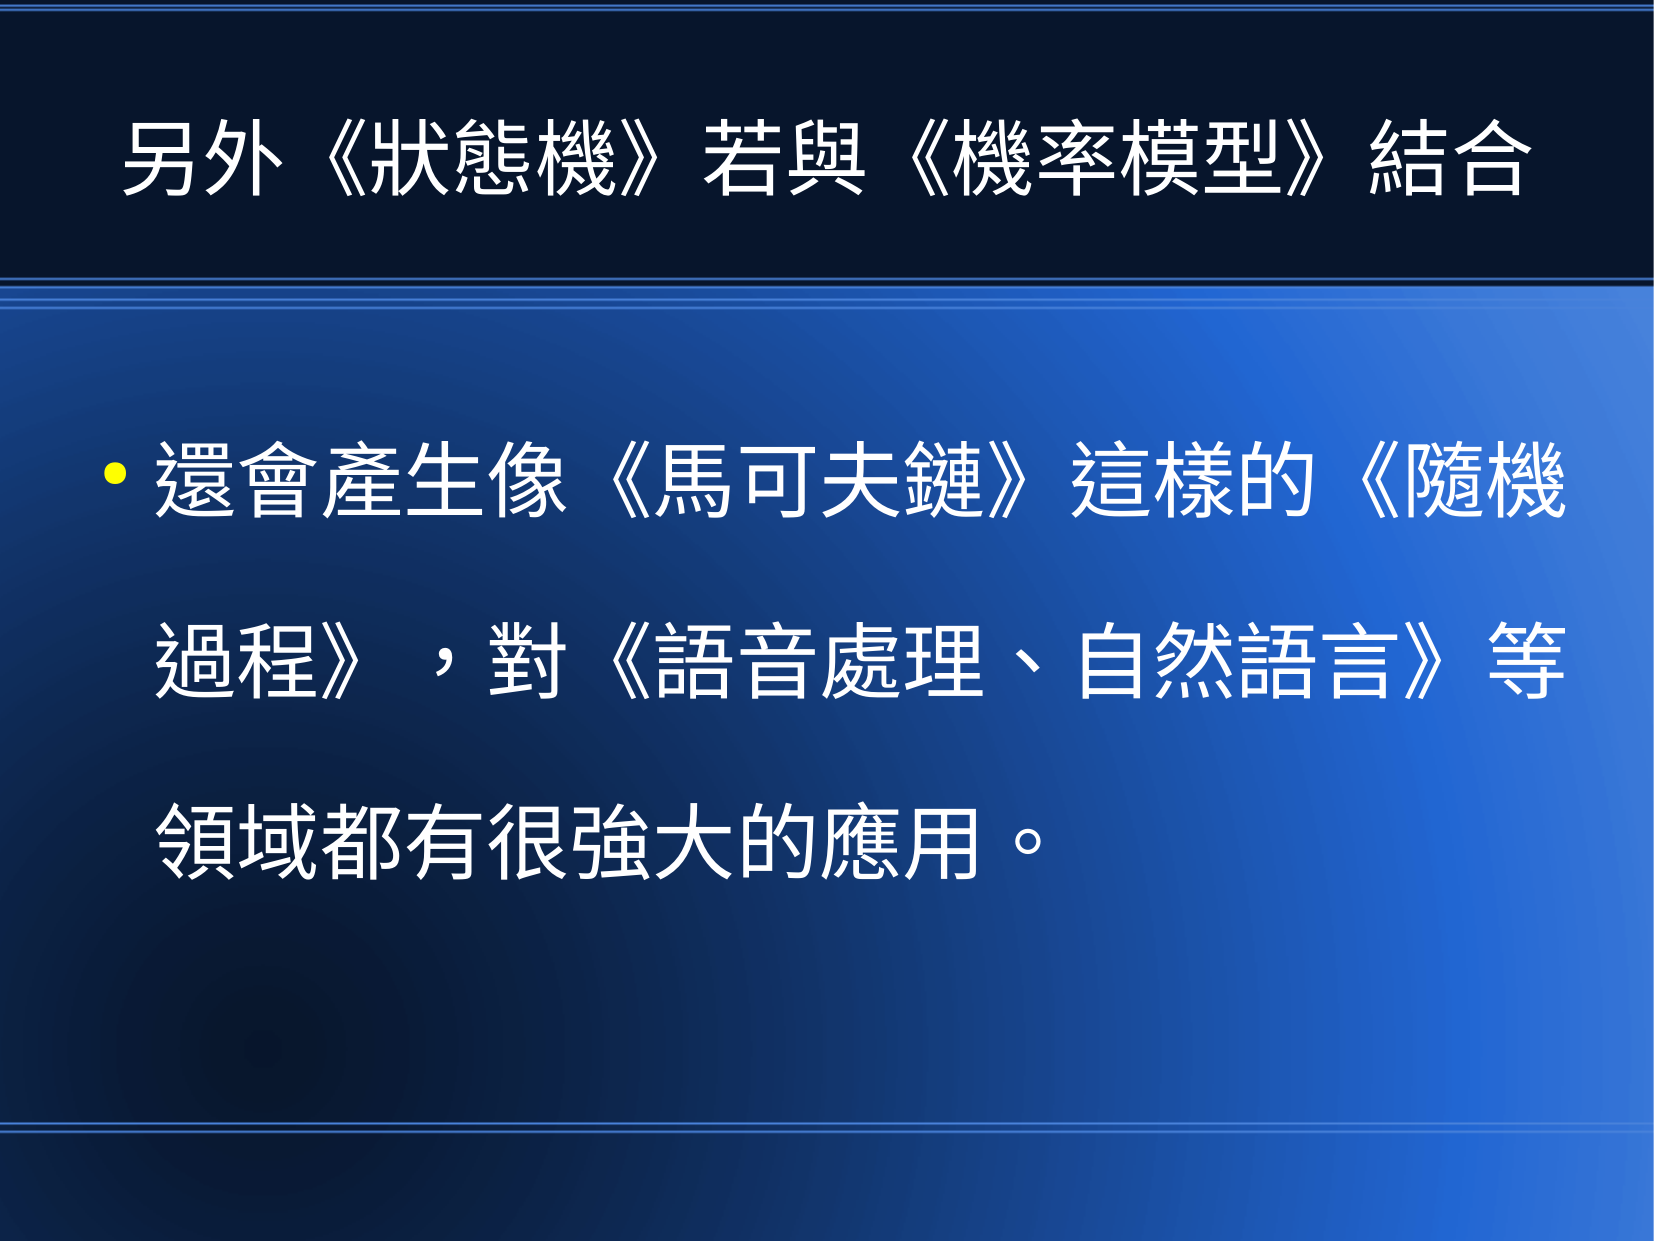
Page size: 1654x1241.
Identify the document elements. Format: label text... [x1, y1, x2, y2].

title 另外《狀態機》若與《機率模型》結合 [82, 49, 1571, 257]
picture [0, 0, 1654, 1241]
list 還會產生像《馬可夫鏈》這樣的《隨機過程》，對《語音處理、自然語言》等領域都有很強大的應用。 [82, 355, 1571, 1241]
